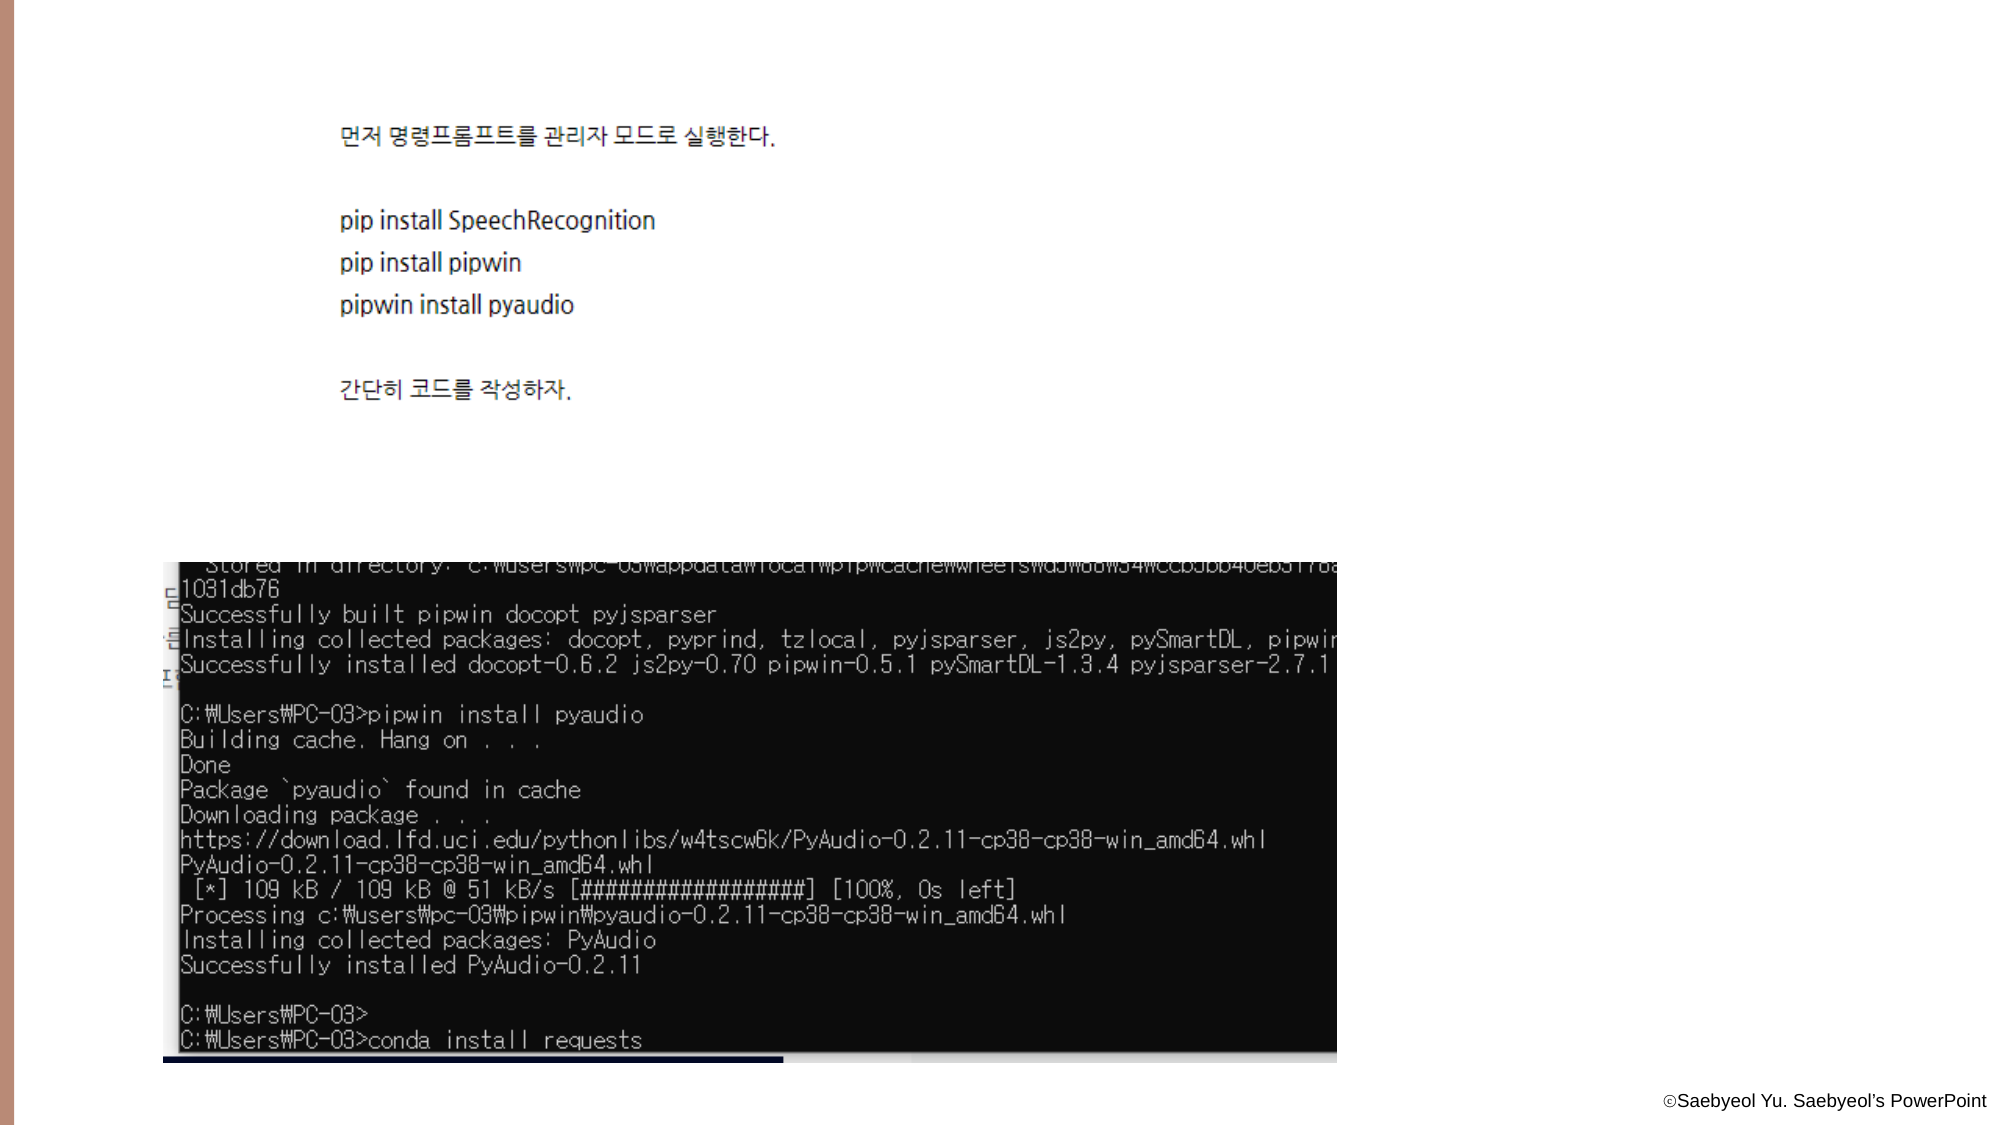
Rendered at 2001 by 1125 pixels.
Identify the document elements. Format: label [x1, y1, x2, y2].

text_box [0, 0, 15, 1125]
picture [163, 562, 1337, 1063]
picture [246, 103, 1254, 408]
